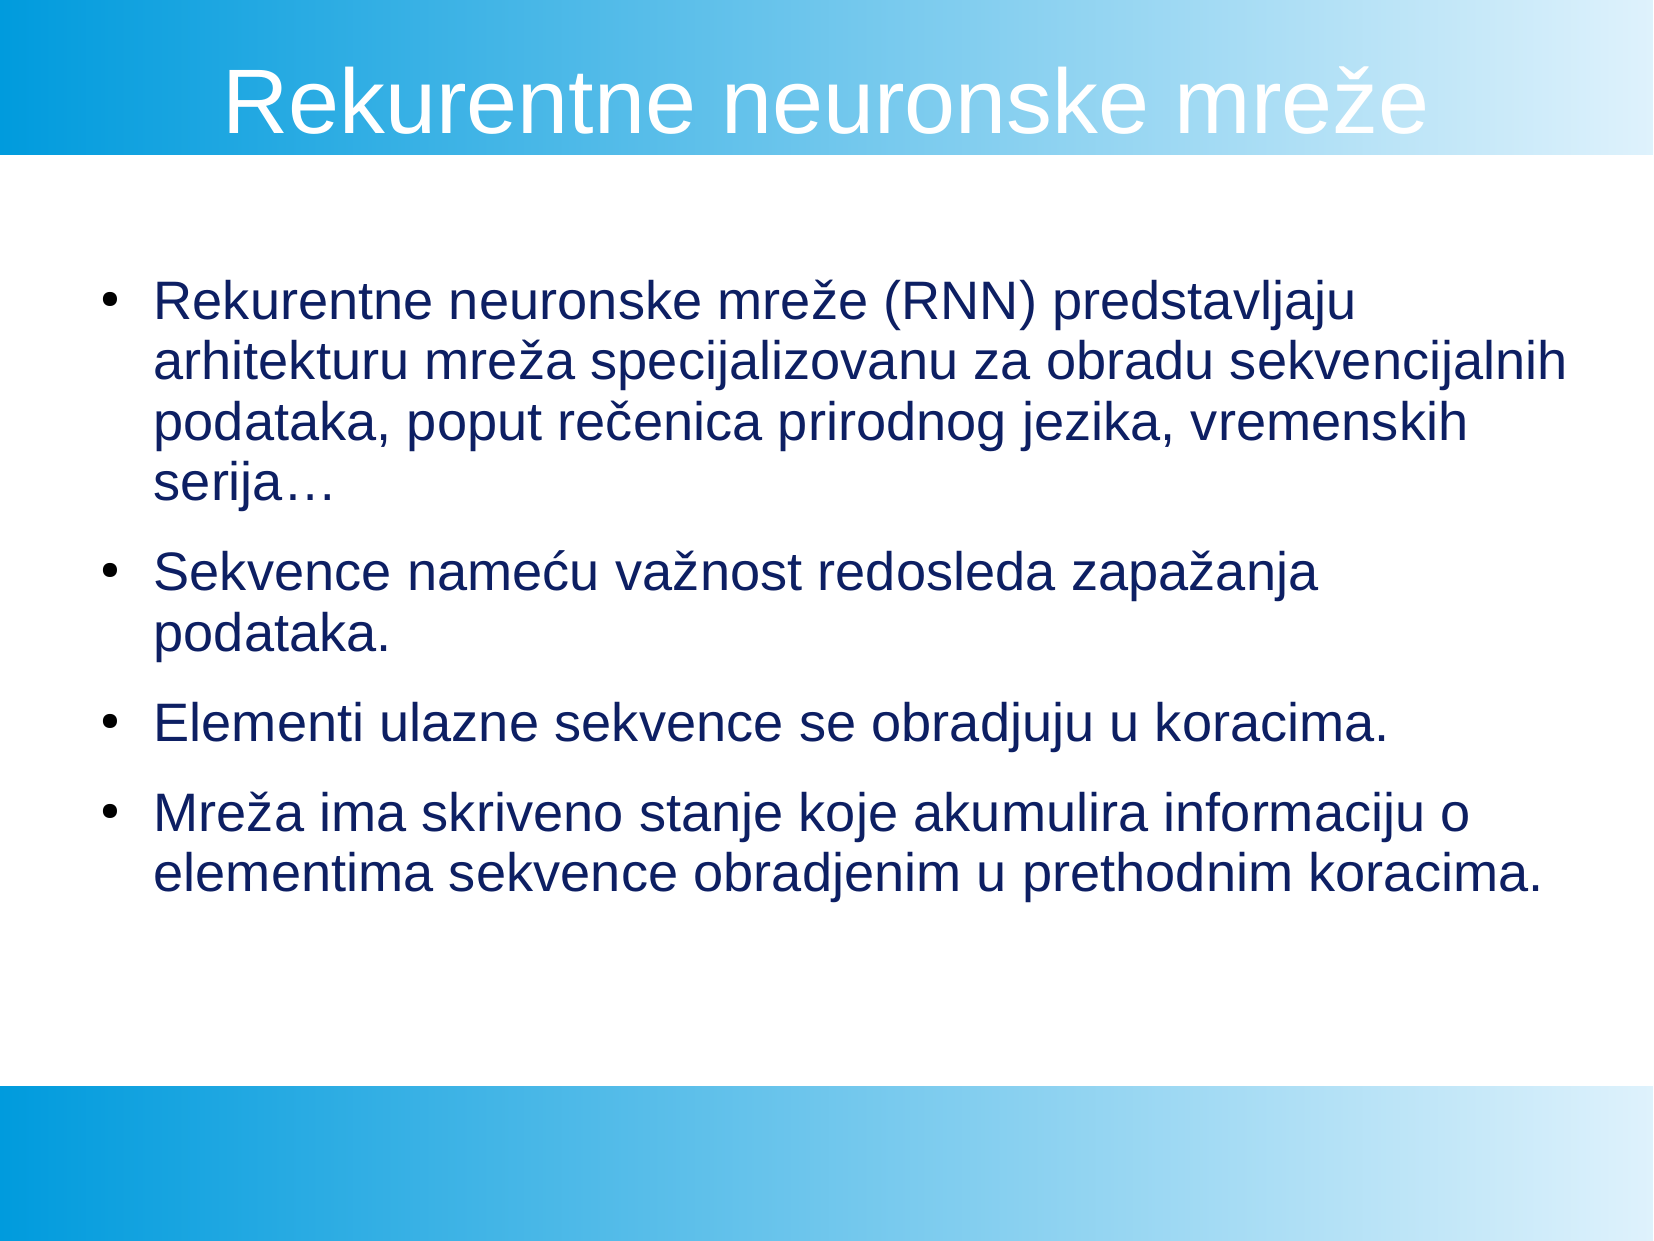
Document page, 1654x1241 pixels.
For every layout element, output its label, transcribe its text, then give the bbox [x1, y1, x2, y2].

list Rekurentne neuronske mreže (RNN) predstavljaju arhitekturu mreža specijalizovanu za obradu sekvencijalnih podataka, poput rečenica prirodnog jezika, vremenskih serija… Sekvence nameću važnost redosleda zapažanja podataka. Elementi ulazne sekvence se obradjuju u koracima. Mreža ima skriveno stanje koje akumulira informaciju o elementima sekvence obradjenim u prethodnim koracima. [82, 180, 1571, 1066]
title Rekurentne neuronske mreže [82, 49, 1571, 155]
